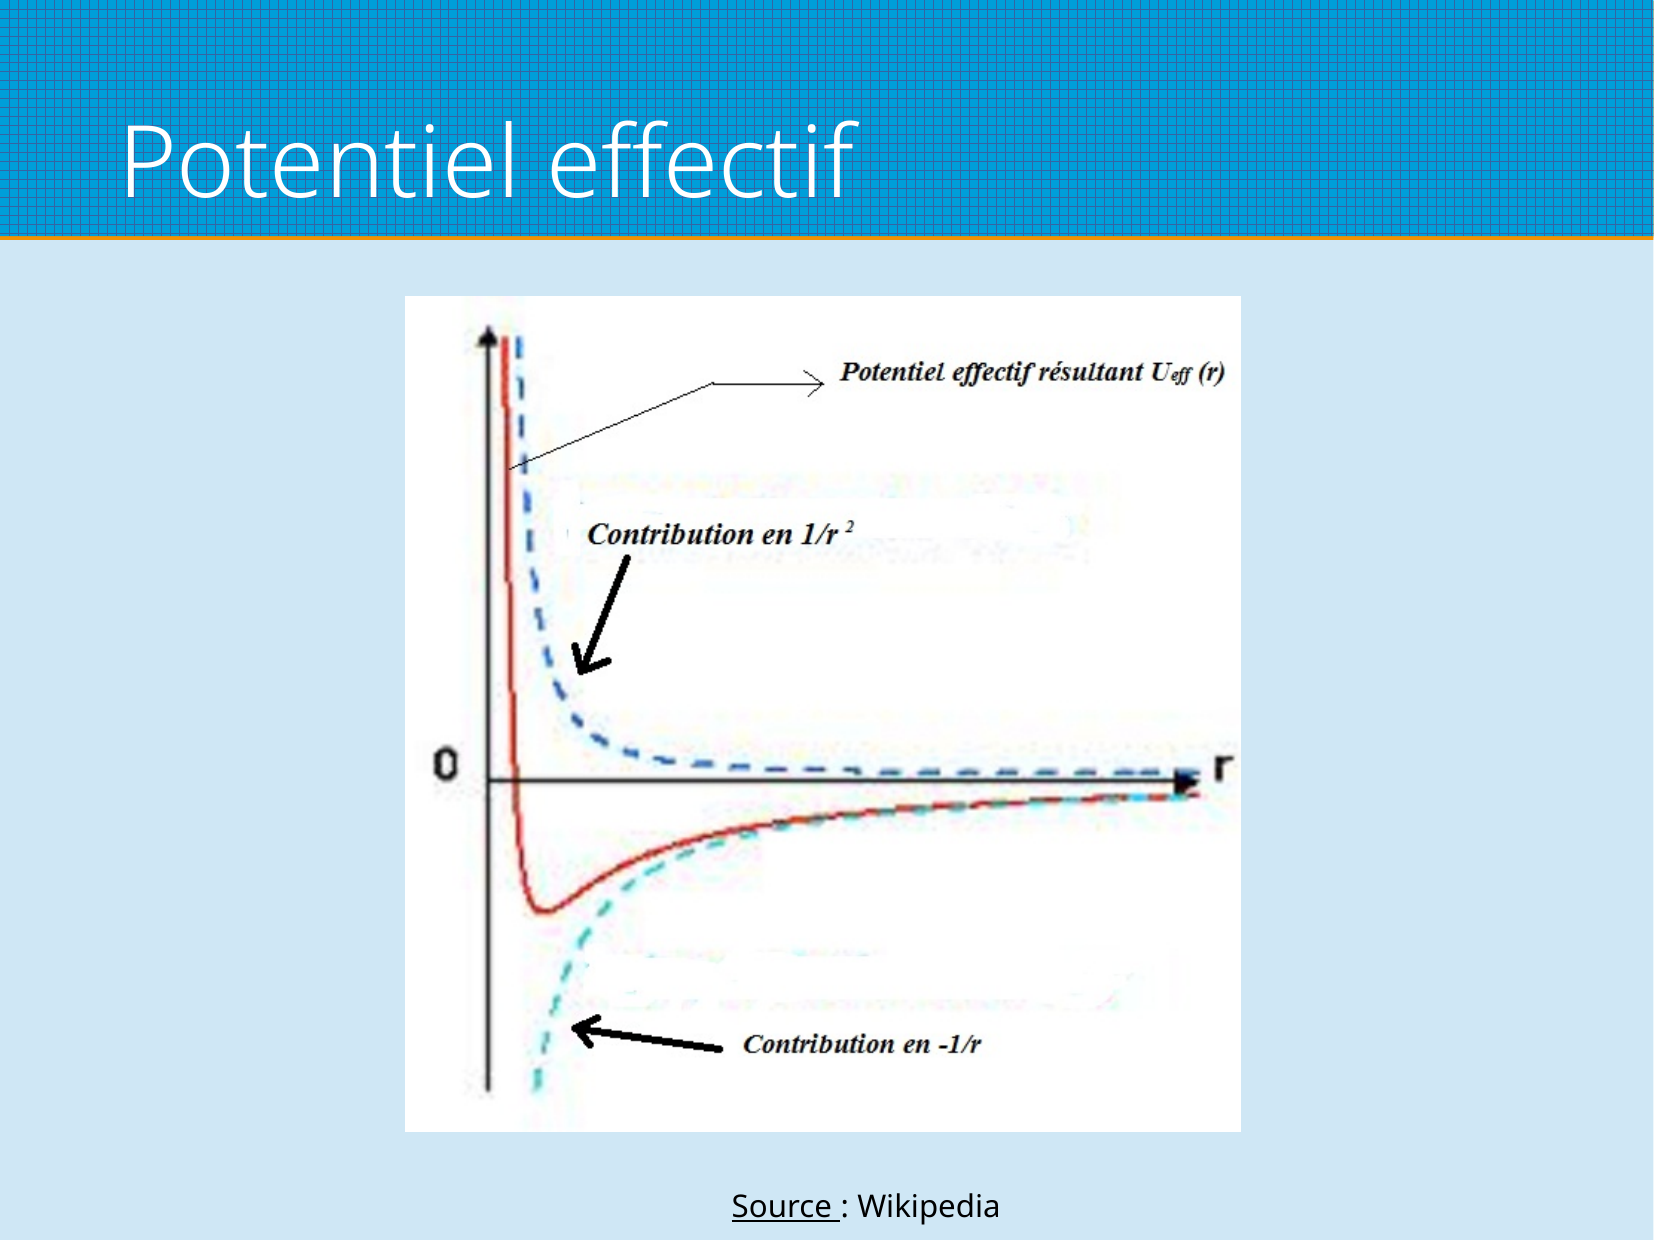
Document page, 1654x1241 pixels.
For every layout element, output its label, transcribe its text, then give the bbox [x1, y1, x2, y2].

text_box Source : Wikipedia [725, 1179, 1654, 1232]
title Potentiel effectif [118, 19, 1607, 227]
picture [405, 296, 1241, 1132]
